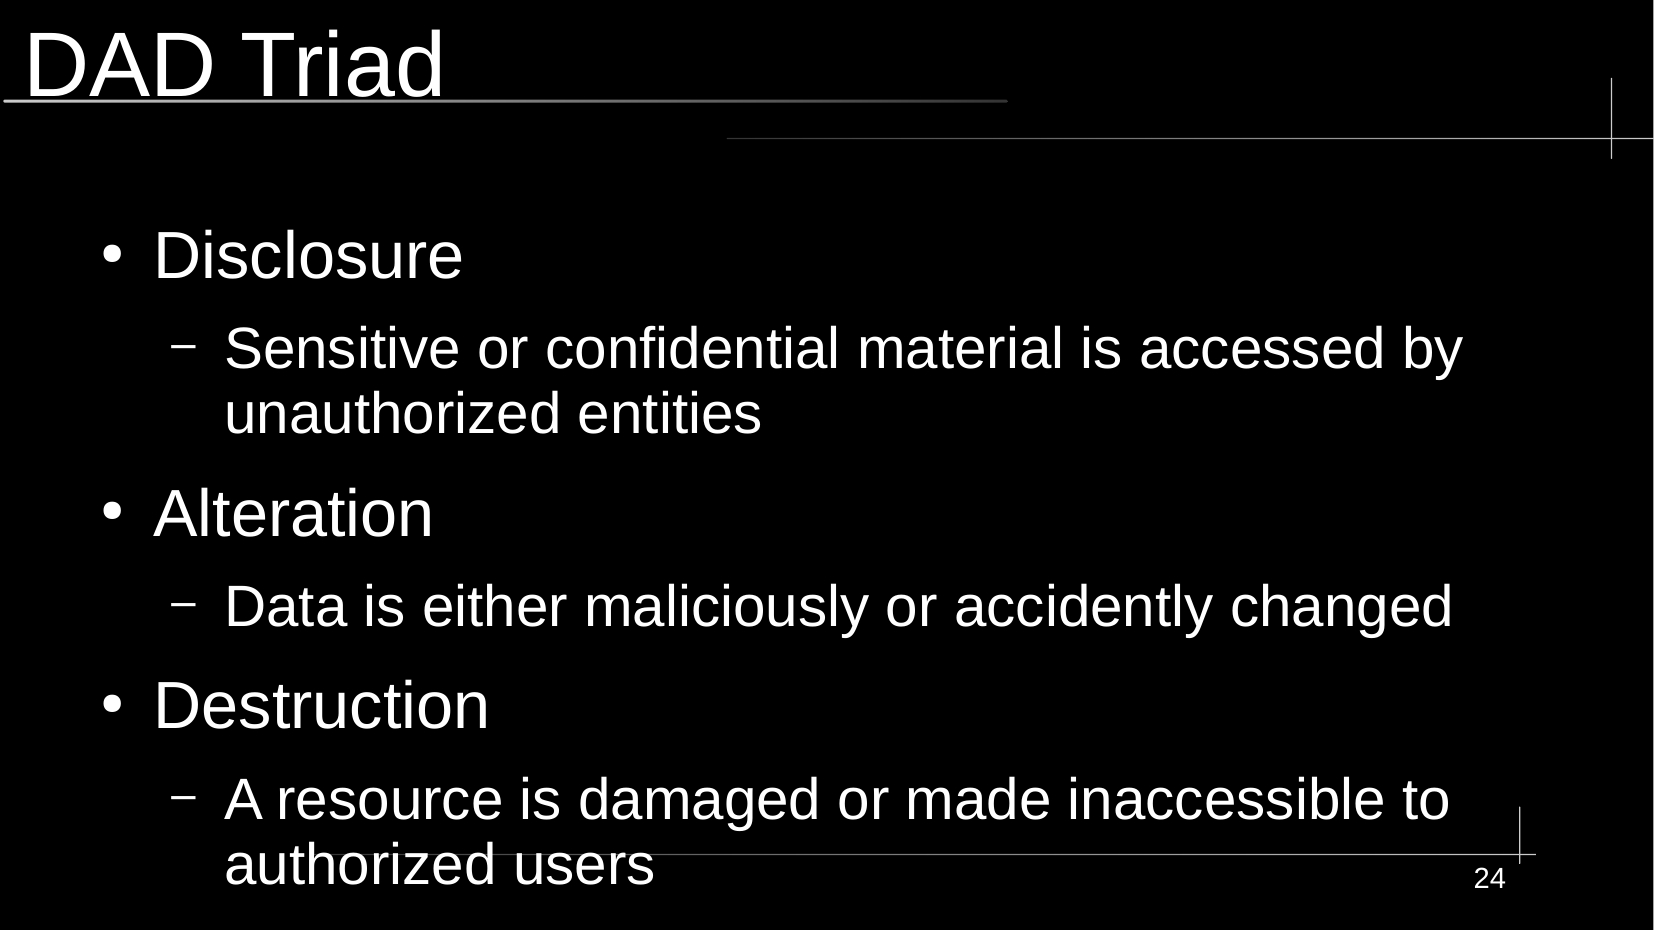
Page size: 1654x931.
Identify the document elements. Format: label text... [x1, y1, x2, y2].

list Disclosure Sensitive or confidential material is accessed by unauthorized entities Alteration Data is either maliciously or accidently changed Destruction A resource is damaged or made inaccessible to authorized users [82, 217, 1571, 901]
title DAD Triad [23, 11, 1589, 119]
